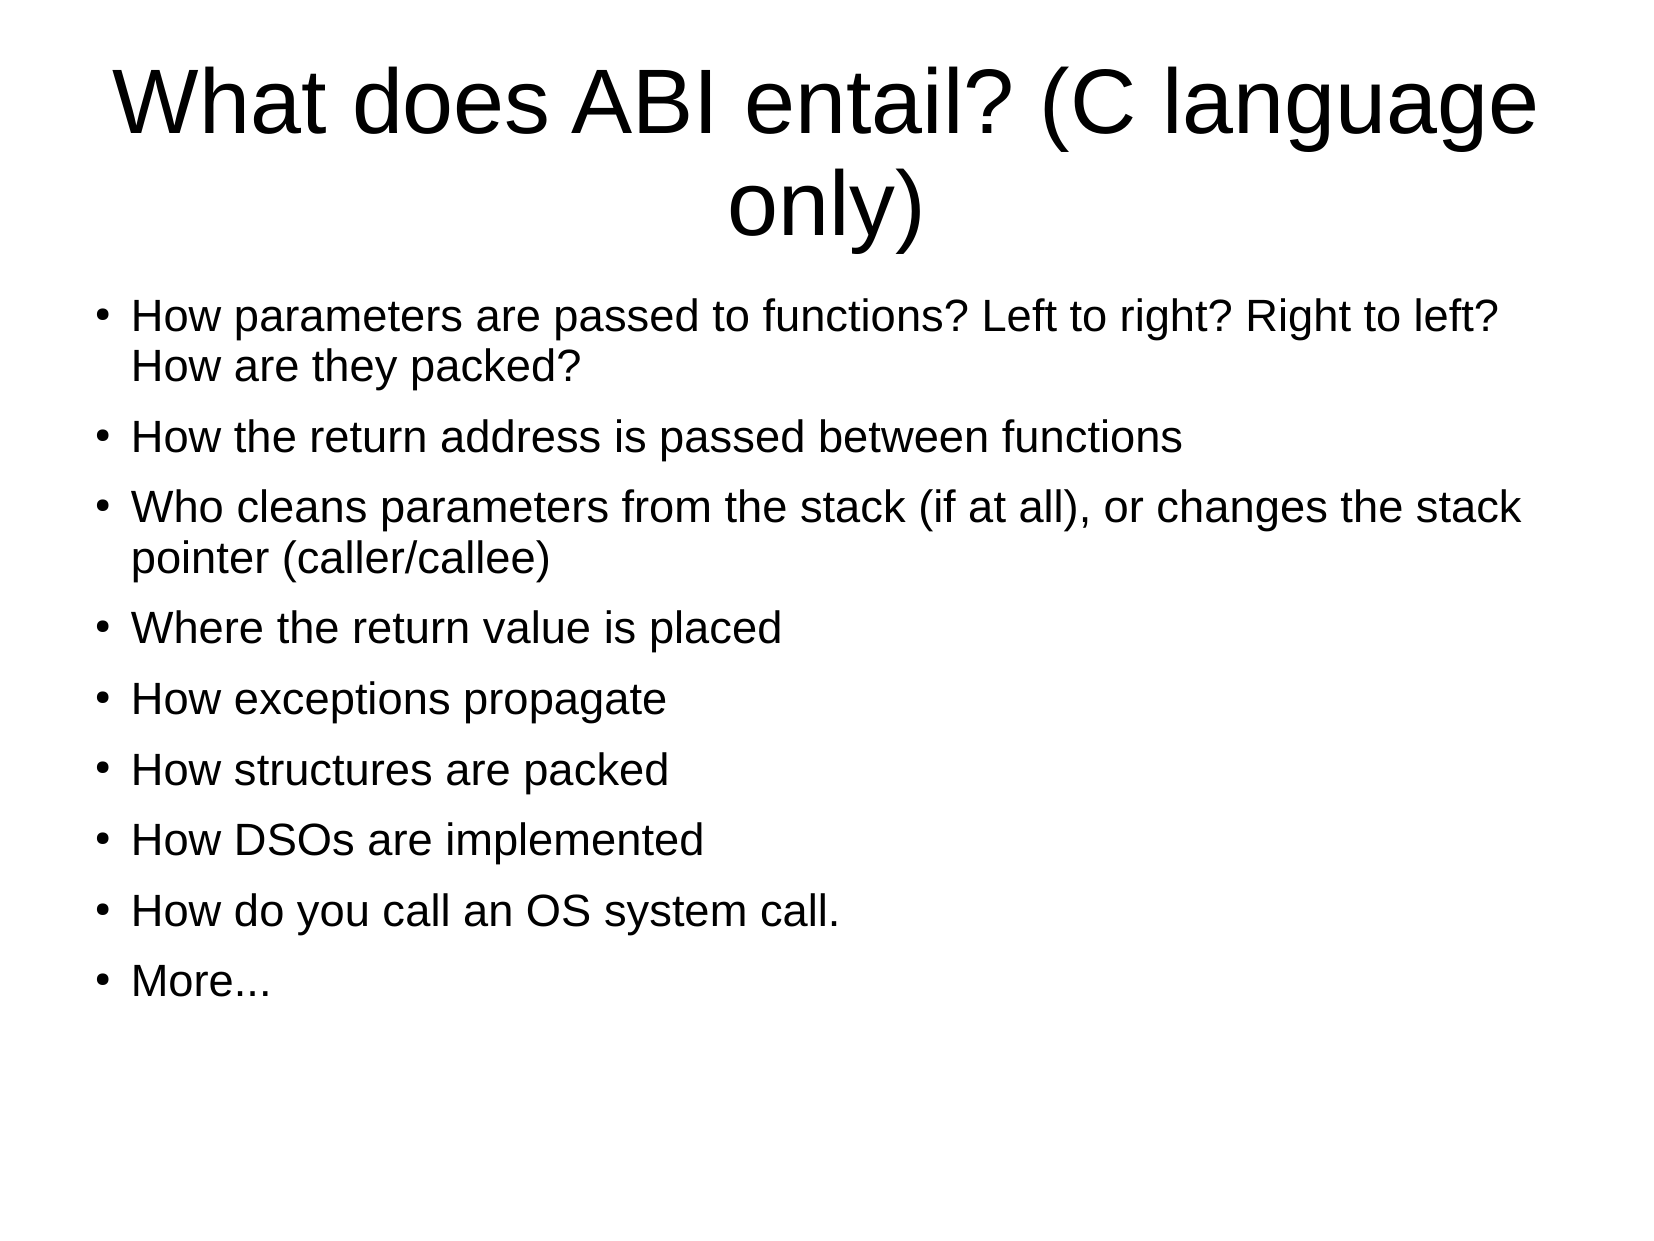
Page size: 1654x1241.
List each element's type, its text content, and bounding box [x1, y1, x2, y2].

title What does ABI entail? (C language only) [82, 49, 1571, 257]
list How parameters are passed to functions? Left to right? Right to left? How are they packed? How the return address is passed between functions Who cleans parameters from the stack (if at all), or changes the stack pointer (caller/callee) Where the return value is placed How exceptions propagate How structures are packed How DSOs are implemented How do you call an OS system call. More... [82, 290, 1571, 1010]
